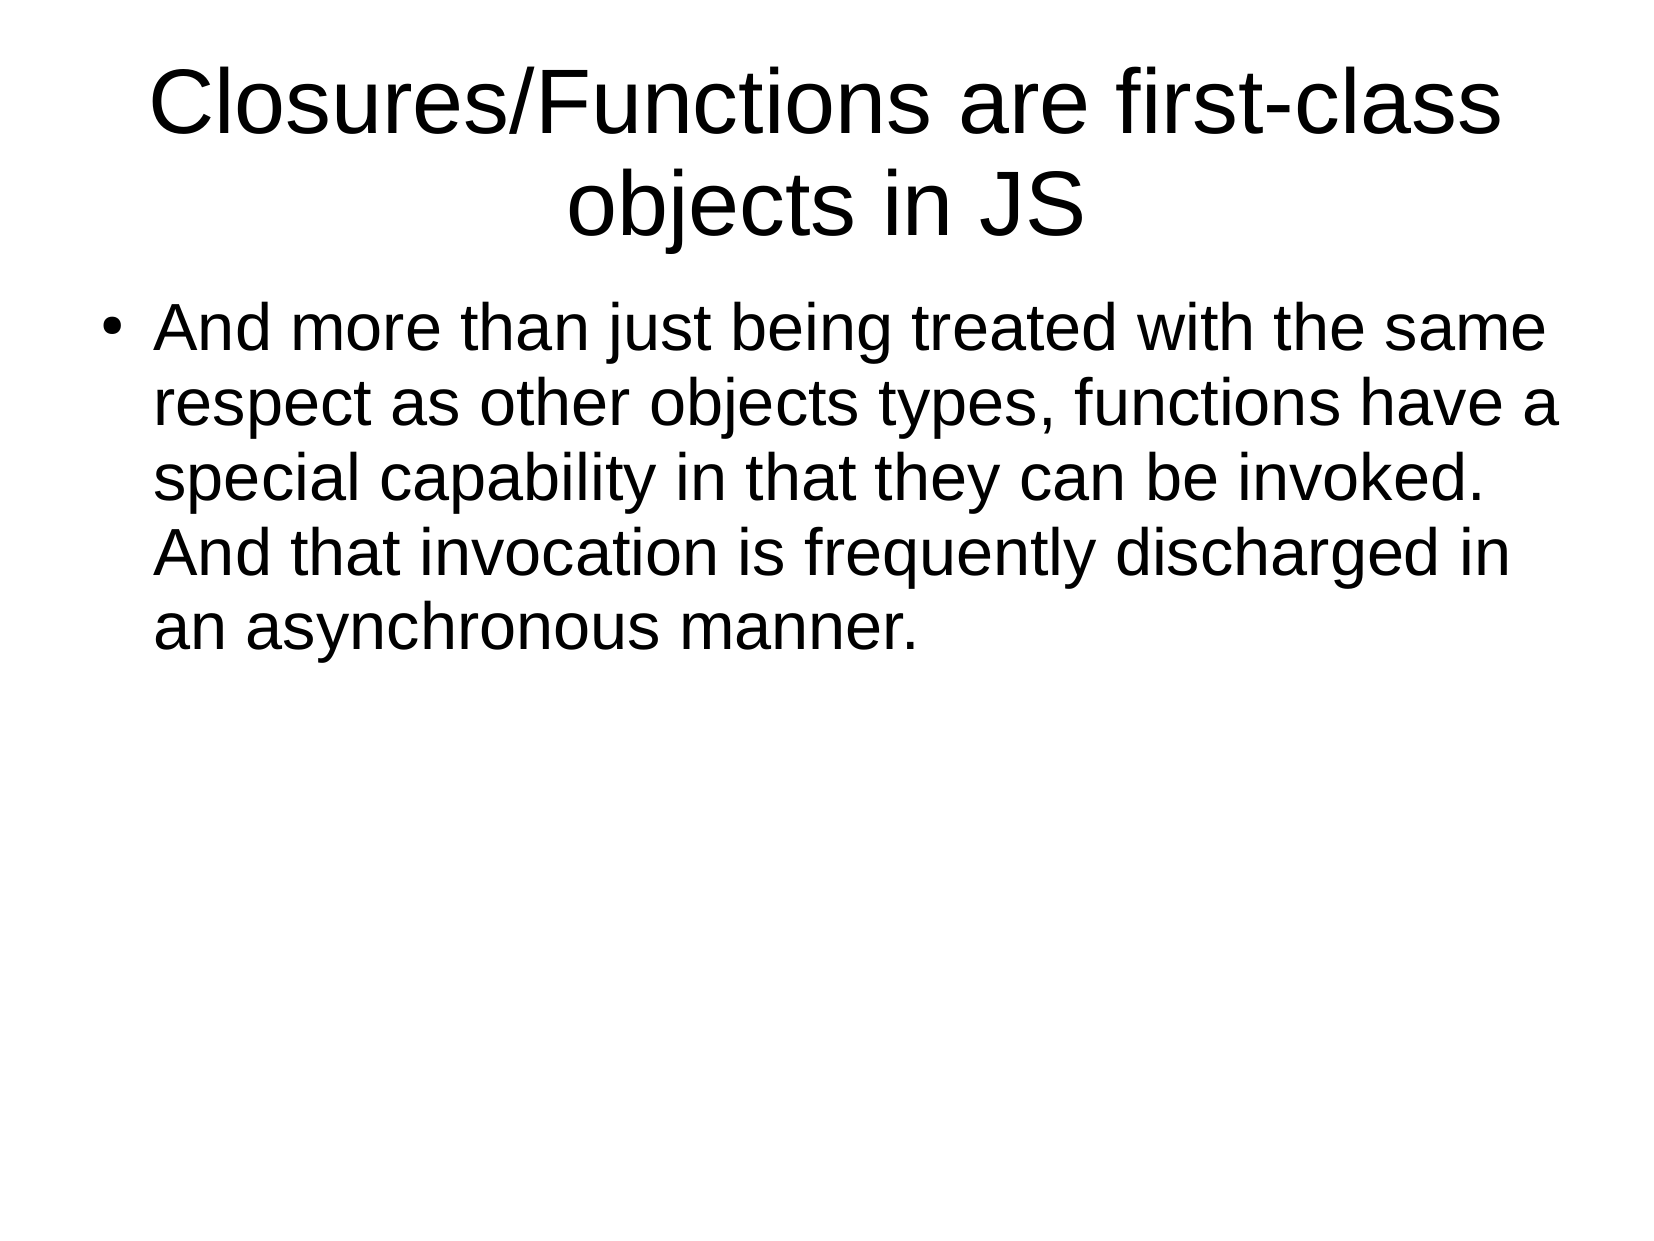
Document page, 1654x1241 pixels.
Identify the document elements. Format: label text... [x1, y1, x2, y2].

title Closures/Functions are first-class objects in JS [82, 49, 1571, 257]
list And more than just being treated with the same respect as other objects types, functions have a special capability in that they can be invoked. And that invocation is frequently discharged in an asynchronous manner. [82, 290, 1571, 1010]
